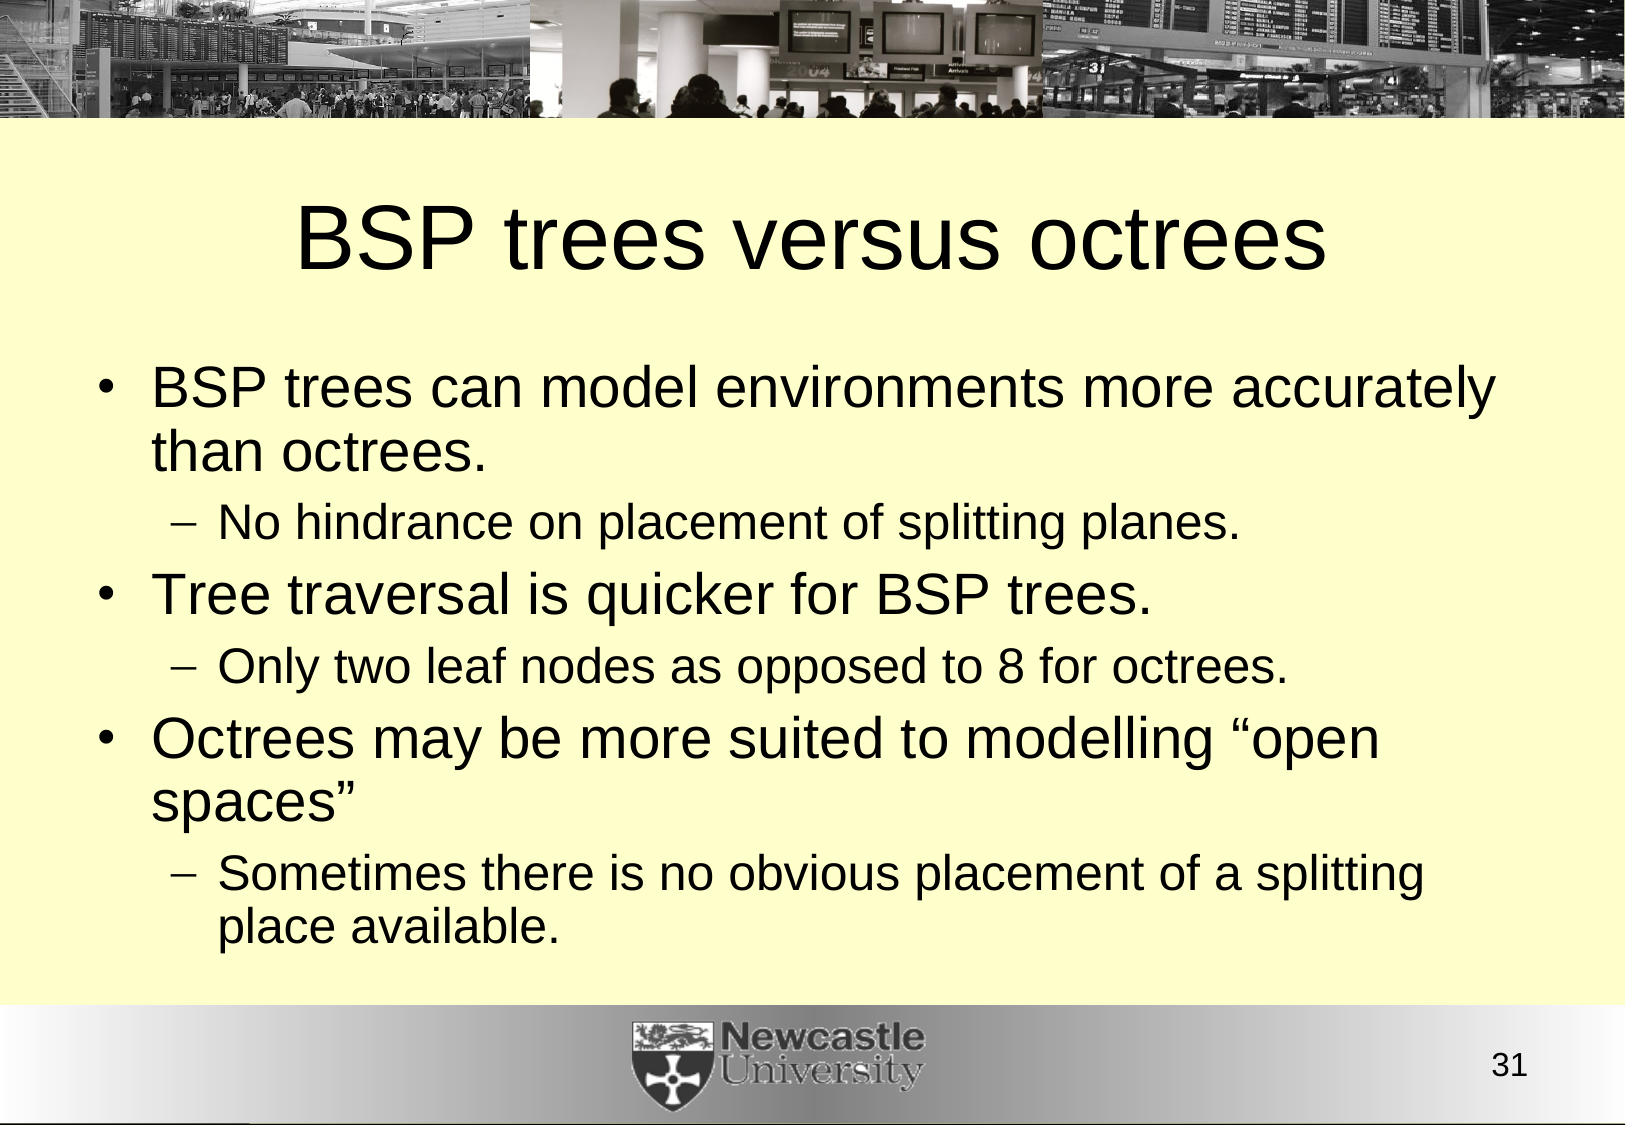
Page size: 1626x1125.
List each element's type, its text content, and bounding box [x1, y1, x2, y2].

text_box BSP trees versus octrees [81, 138, 1544, 327]
text_box <number> [1164, 1024, 1544, 1103]
text_box BSP trees can model environments more accurately than octrees. No hindrance on placement of splitting planes. Tree traversal is quicker for BSP trees. Only two leaf nodes as opposed to 8 for octrees. Octrees may be more suited to modelling “open spaces” Sometimes there is no obvious placement of a splitting place available. [81, 350, 1544, 984]
picture [0, 0, 1625, 118]
